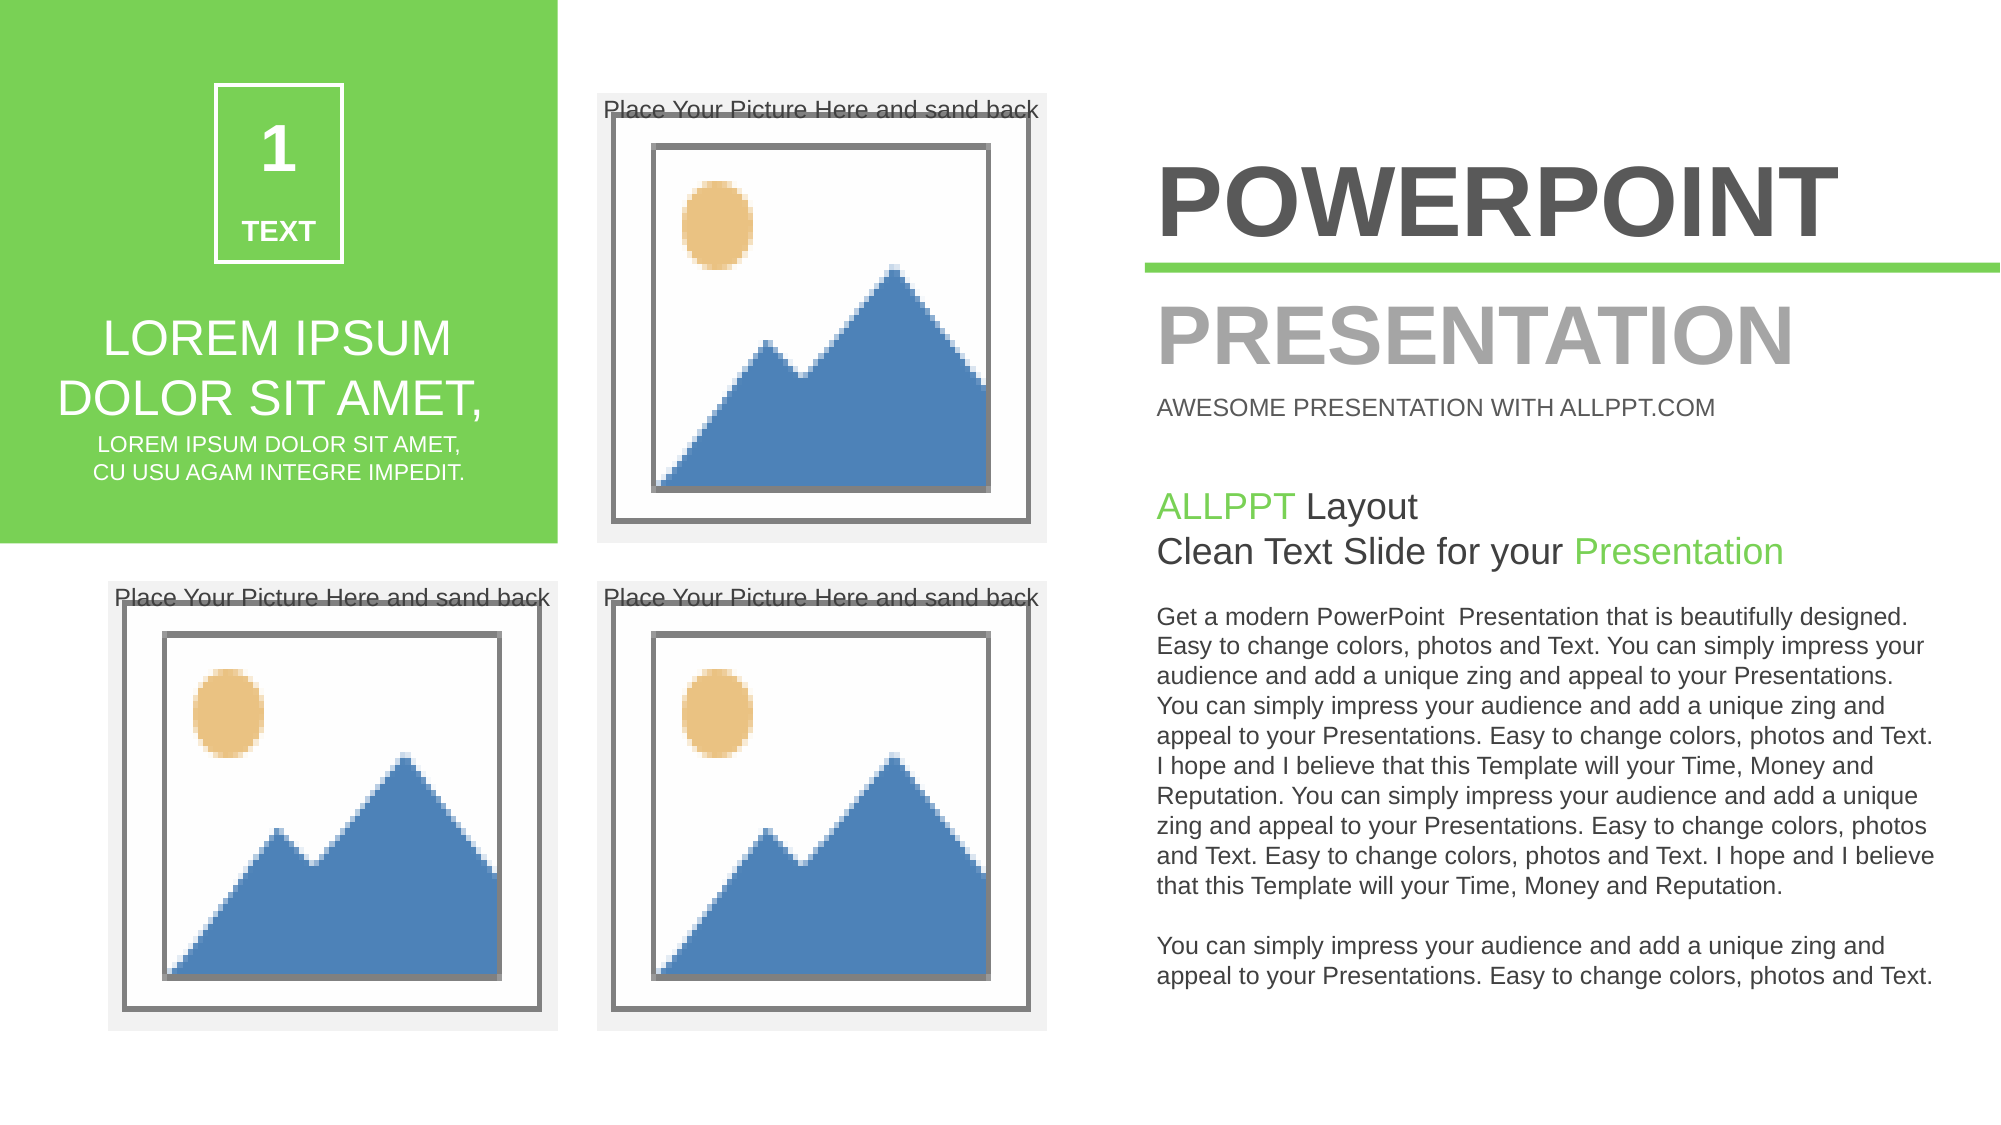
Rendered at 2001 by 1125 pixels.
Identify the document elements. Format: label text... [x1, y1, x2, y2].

text_box 1 [245, 97, 313, 193]
text_box Get a modern PowerPoint Presentation that is beautifully designed. Easy to change colors, photos and Text. You can simply impress your audience and add a unique zing and appeal to your Presentations. You can simply impress your audience and add a unique zing and appeal to your Presentations. Easy to change colors, photos and Text. I hope and I believe that this Template will your Time, Money and Reputation. You can simply impress your audience and add a unique zing and appeal to your Presentations. Easy to change colors, photos and Text. Easy to change colors, photos and Text. I hope and I believe that this Template will your Time, Money and Reputation. You can simply impress your audience and add a unique zing and appeal to your Presentations. Easy to change colors, photos and Text. [1141, 592, 1958, 997]
text_box PRESENTATION [1141, 273, 1908, 383]
text_box LOREM IPSUM DOLOR SIT AMET, CU USU AGAM INTEGRE IMPEDIT. [22, 422, 537, 493]
picture [107, 581, 558, 1032]
picture [596, 93, 1047, 544]
text_box ALLPPT Layout Clean Text Slide for your Presentation [1141, 474, 1937, 580]
text_box AWESOME PRESENTATION WITH ALLPPT.COM [1141, 383, 1908, 429]
text_box TEXT [215, 205, 342, 255]
picture [596, 581, 1047, 1032]
text_box LOREM IPSUM DOLOR SIT AMET, [20, 297, 535, 433]
text_box [1144, 262, 2000, 273]
text_box POWERPOINT [1141, 129, 1908, 265]
